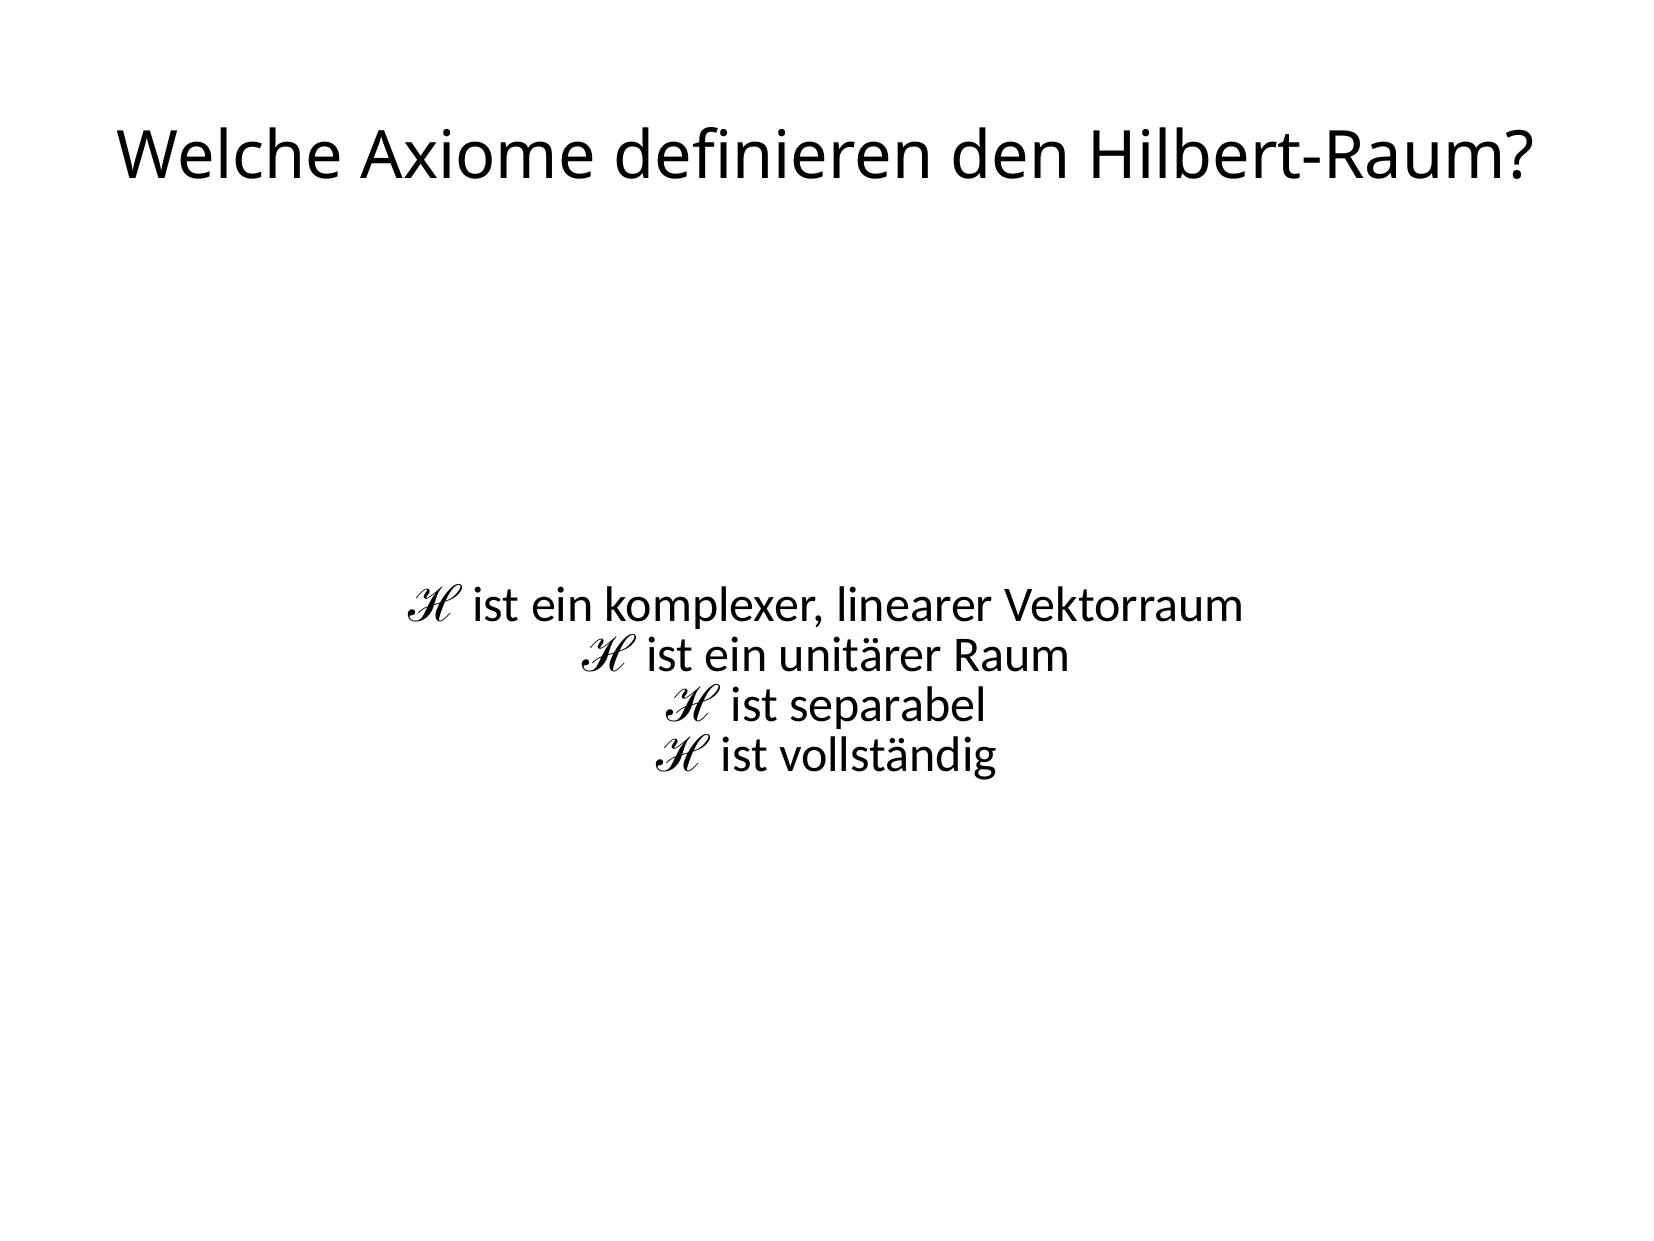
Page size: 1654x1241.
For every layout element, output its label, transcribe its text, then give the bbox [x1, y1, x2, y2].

title Welche Axiome definieren den Hilbert-Raum? [82, 49, 1571, 257]
subtitle ℋ ist ein komplexer, linearer Vektorraum ℋ ist ein unitärer Raum ℋ ist separabel ℋ ist vollständig [82, 349, 1571, 1069]
